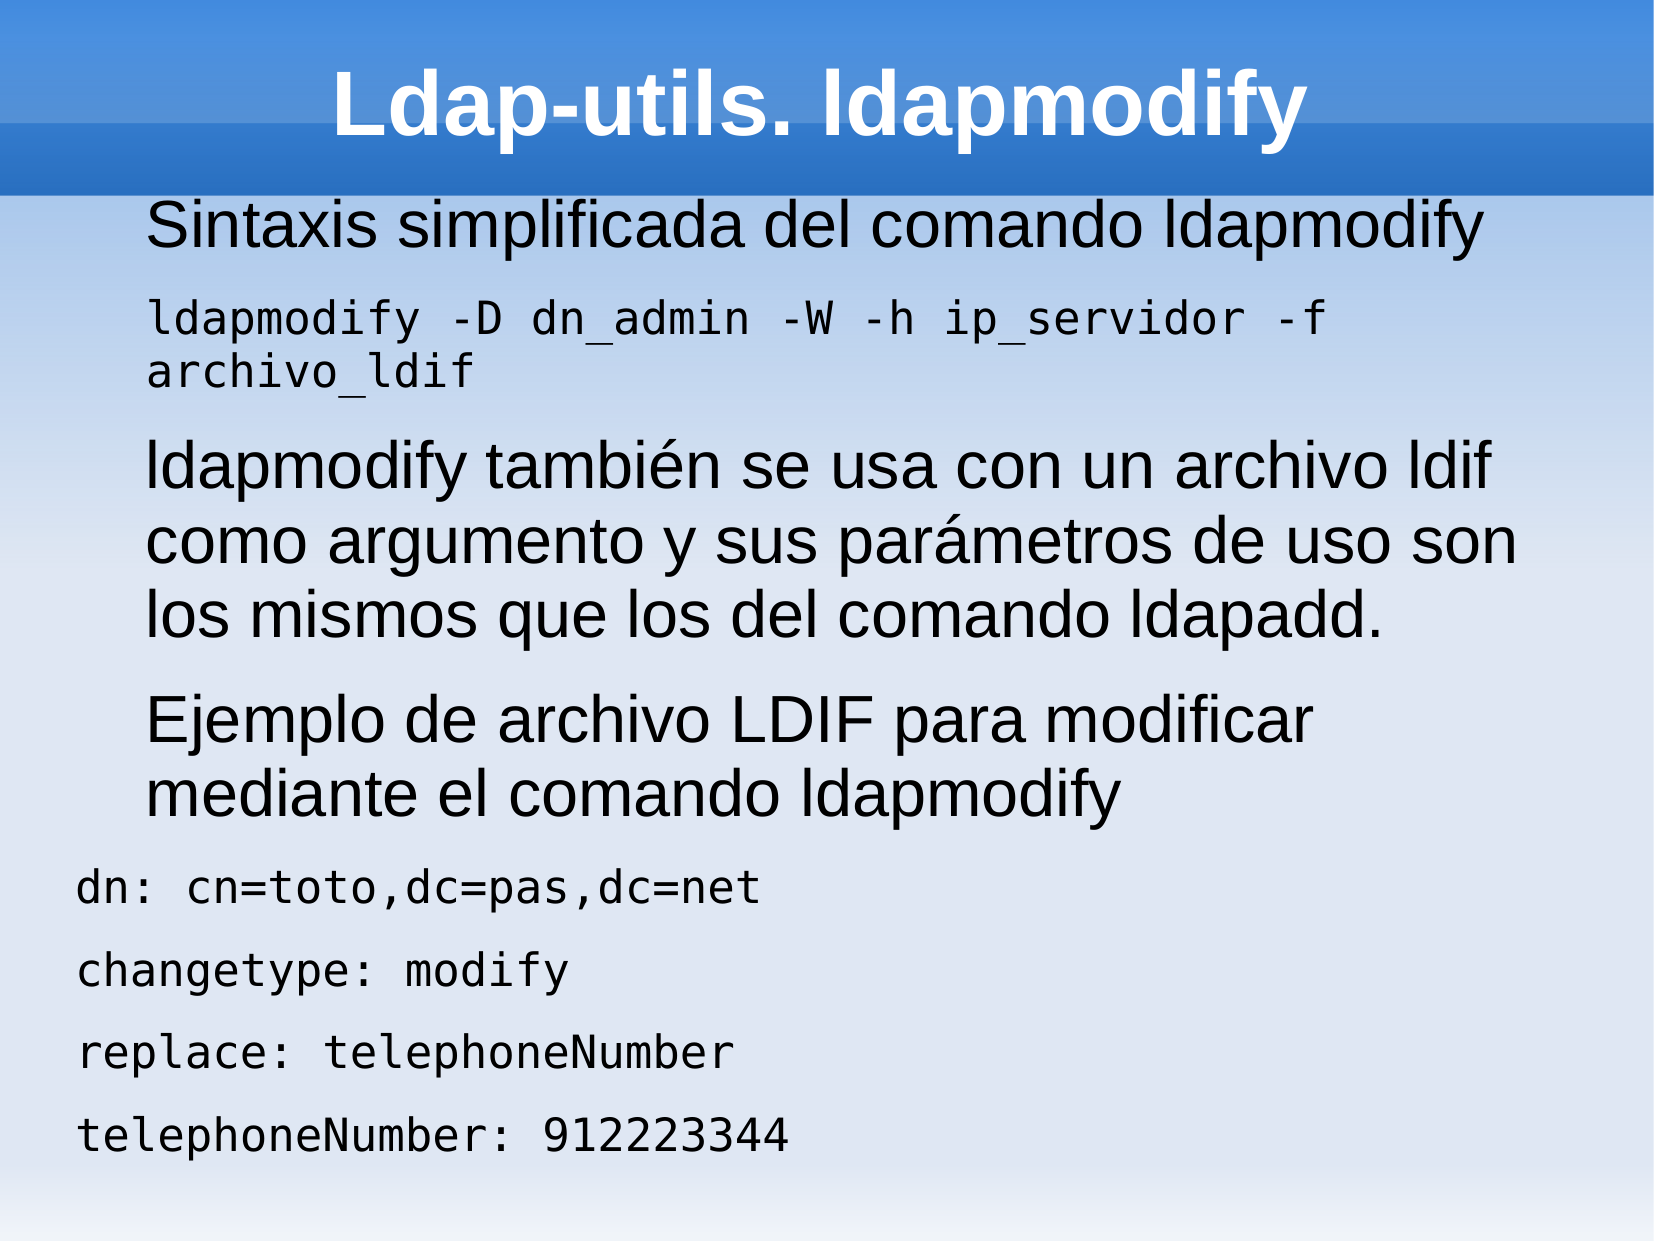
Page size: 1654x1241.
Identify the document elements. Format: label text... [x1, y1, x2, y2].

picture [0, 0, 1654, 1241]
title Ldap-utils. ldapmodify [76, 0, 1565, 208]
list Sintaxis simplificada del comando ldapmodify ldapmodify -D dn_admin -W -h ip_servidor -f archivo_ldif ldapmodify también se usa con un archivo ldif como argumento y sus parámetros de uso son los mismos que los del comando ldapadd. Ejemplo de archivo LDIF para modificar mediante el comando ldapmodify dn: cn=toto,dc=pas,dc=net changetype: modify replace: telephoneNumber telephoneNumber: 912223344 [75, 187, 1564, 1163]
